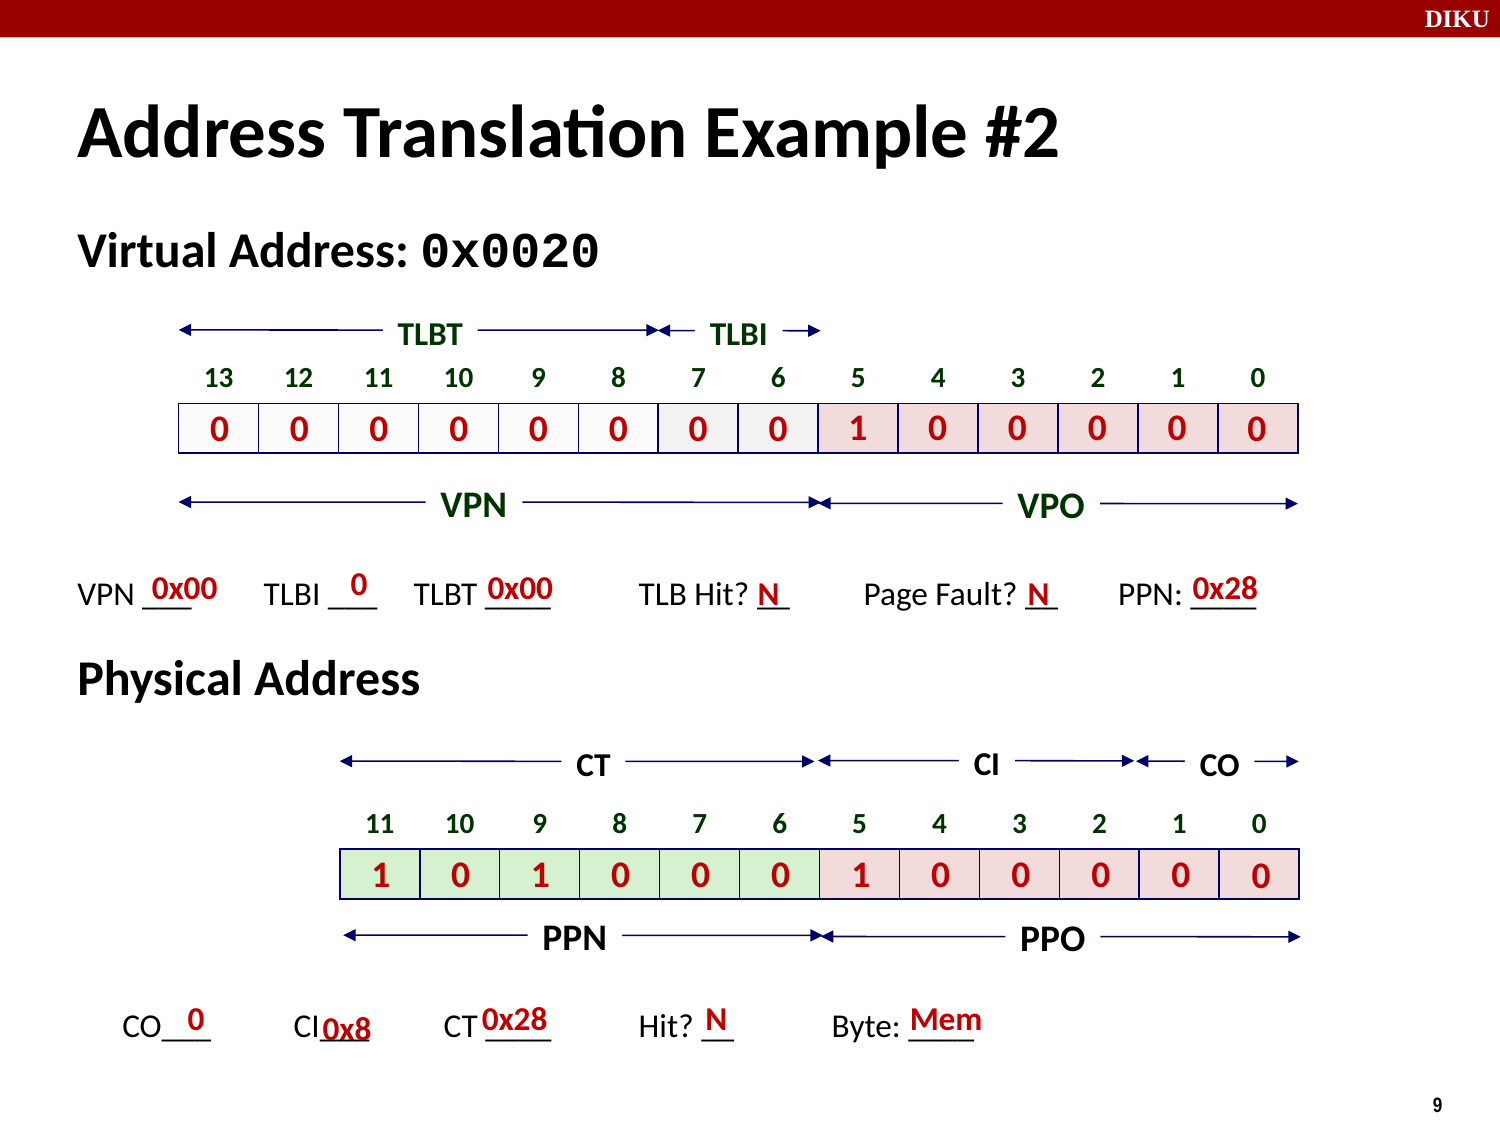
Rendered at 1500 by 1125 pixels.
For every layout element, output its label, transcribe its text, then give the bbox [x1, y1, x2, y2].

text_box CO [1184, 740, 1255, 796]
text_box [398, 849, 443, 899]
text_box PPO [1005, 912, 1101, 973]
text_box VPO [1002, 479, 1100, 540]
text_box [716, 404, 760, 454]
text_box [875, 404, 920, 454]
text_box 0 [202, 401, 237, 463]
text_box 0 [521, 401, 556, 463]
text_box N [749, 570, 788, 626]
text_box Mem [902, 994, 991, 1051]
text_box 1 [363, 848, 398, 909]
text_box 9 [498, 353, 578, 404]
text_box [955, 404, 1000, 454]
text_box 0x00 [479, 563, 561, 620]
text_box 11 [339, 798, 419, 849]
text_box 0 [601, 401, 636, 463]
text_box 5 [818, 353, 898, 404]
text_box [1279, 849, 1300, 899]
text_box [396, 404, 441, 454]
text_box 0 [603, 848, 638, 909]
text_box [1115, 404, 1159, 454]
text_box CT [561, 740, 626, 796]
text_box [796, 404, 840, 454]
text_box 2 [1058, 353, 1137, 404]
text_box 11 [338, 353, 418, 404]
text_box 1 [843, 848, 878, 909]
text_box [1275, 404, 1298, 454]
text_box 10 [419, 798, 499, 849]
text_box 0x8 [315, 1005, 379, 1061]
text_box 0 [920, 401, 955, 462]
text_box 0 [1163, 848, 1198, 909]
text_box [638, 849, 683, 899]
text_box VPN [425, 478, 523, 538]
text_box [636, 404, 681, 454]
text_box 0 [441, 401, 476, 463]
text_box N [1019, 570, 1058, 626]
text_box 6 [738, 353, 818, 404]
text_box [317, 404, 361, 454]
text_box [339, 849, 363, 899]
text_box 0 [923, 848, 958, 909]
text_box 4 [899, 798, 979, 849]
text_box 0 [1083, 848, 1118, 909]
text_box 7 [659, 798, 739, 849]
text_box 0 [683, 848, 718, 909]
text_box [1198, 849, 1243, 899]
text_box 0 [443, 848, 478, 909]
text_box [178, 404, 202, 454]
text_box 3 [978, 353, 1058, 404]
text_box 0 [1239, 401, 1275, 463]
text_box 0 [180, 994, 212, 1051]
text_box 0 [343, 559, 376, 616]
text_box PPN [527, 911, 623, 971]
text_box Address Translation Example #2 [62, 80, 1268, 175]
text_box 6 [739, 798, 819, 849]
text_box [237, 404, 282, 454]
text_box 1 [1137, 353, 1217, 404]
text_box 13 [178, 353, 258, 404]
text_box CI [958, 740, 1015, 795]
text_box 0 [282, 401, 317, 463]
text_box TLBI [694, 310, 783, 365]
text_box [556, 404, 601, 454]
text_box [1195, 404, 1239, 454]
text_box 9 [499, 798, 579, 849]
text_box [478, 849, 523, 899]
text_box 8 [579, 798, 659, 849]
text_box [558, 849, 603, 899]
text_box 0 [361, 401, 396, 463]
text_box 0 [763, 848, 798, 909]
text_box 0 [1243, 848, 1279, 910]
text_box [878, 849, 923, 899]
text_box 3 [979, 798, 1059, 849]
text_box Virtual Address: 0x0020 VPN ___ TLBI ___ TLBT ____ TLB Hit? __ Page Fault? __ PPN: ____ Physical Address CO___ CI___ CT ____ Hit? __ Byte: ____ [62, 224, 1426, 1100]
text_box 0x00 [144, 563, 225, 620]
text_box TLBT [382, 309, 478, 364]
text_box [1118, 849, 1163, 899]
text_box [958, 849, 1003, 899]
text_box 0 [1080, 401, 1115, 462]
text_box 7 [658, 353, 738, 404]
text_box 0 [681, 401, 716, 463]
text_box 5 [819, 798, 899, 849]
text_box [718, 849, 763, 899]
text_box 0 [1000, 401, 1035, 462]
text_box [1035, 404, 1080, 454]
text_box 0 [1159, 401, 1195, 462]
text_box 0 [1003, 848, 1038, 909]
text_box 0 [1219, 798, 1300, 849]
text_box 1 [840, 401, 875, 462]
text_box 4 [898, 353, 978, 404]
text_box N [697, 994, 735, 1051]
text_box [798, 849, 843, 899]
text_box 8 [578, 353, 658, 404]
text_box 2 [1059, 798, 1139, 849]
text_box 0x28 [474, 994, 555, 1051]
text_box [476, 404, 521, 454]
text_box 0 [1217, 353, 1298, 404]
text_box 12 [258, 353, 338, 404]
text_box 10 [418, 353, 498, 404]
text_box 1 [1139, 798, 1219, 849]
text_box [1038, 849, 1083, 899]
text_box 1 [523, 848, 558, 909]
text_box 0x28 [1184, 563, 1266, 620]
text_box 0 [760, 401, 796, 463]
